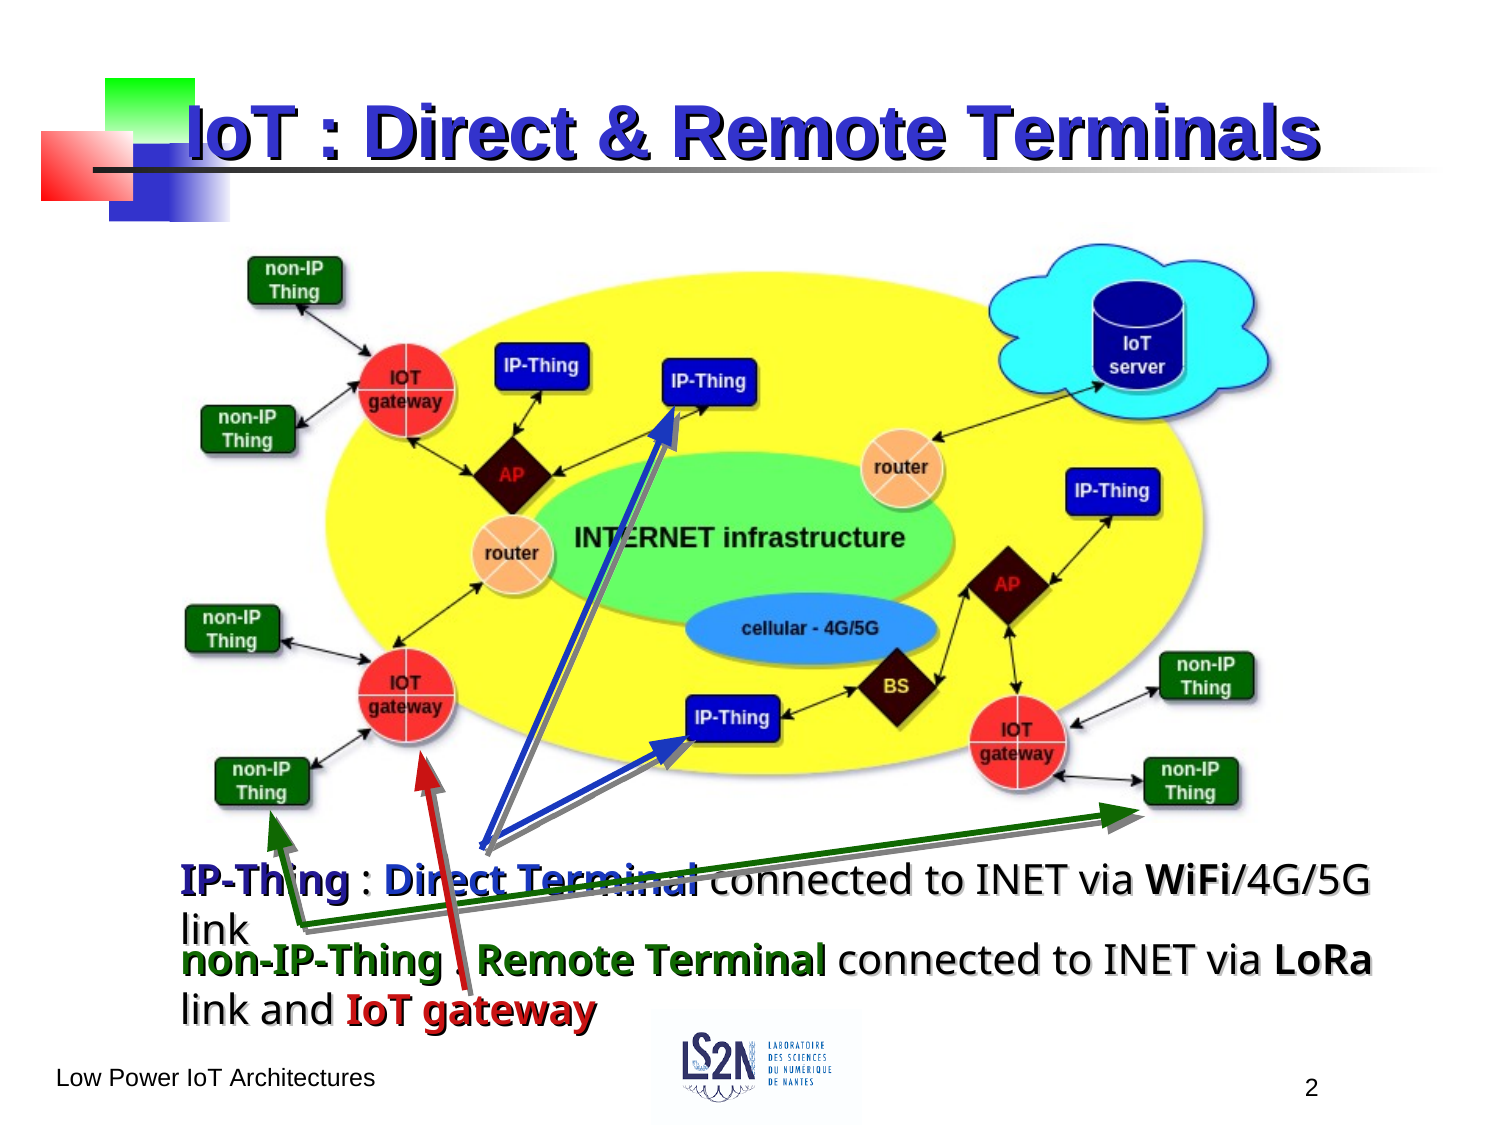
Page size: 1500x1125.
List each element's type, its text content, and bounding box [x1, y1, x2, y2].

picture [531, 757, 656, 823]
text_box IP-Thing : Direct Terminal connected to INET via WiFi/4G/5G link [165, 845, 293, 911]
picture [573, 634, 580, 649]
picture [651, 1041, 862, 1125]
text_box non-IP-Thing : Remote Terminal connected to INET via LoRa link and IoT gateway [165, 925, 1396, 1041]
picture [546, 696, 553, 711]
picture [182, 222, 1297, 823]
picture [536, 719, 543, 734]
title IoT : Direct & Remote Terminals [111, 74, 1396, 180]
text_box IP-Thing : Direct Terminal connected to INET via WiFi/4G/5G link [290, 845, 445, 911]
text_box IP-Thing : Direct Terminal connected to INET via WiFi/4G/5G link [491, 845, 1441, 911]
picture [556, 673, 563, 688]
picture [499, 804, 506, 819]
text_box IP-Thing : Direct Terminal connected to INET via WiFi/4G/5G link [446, 845, 855, 900]
